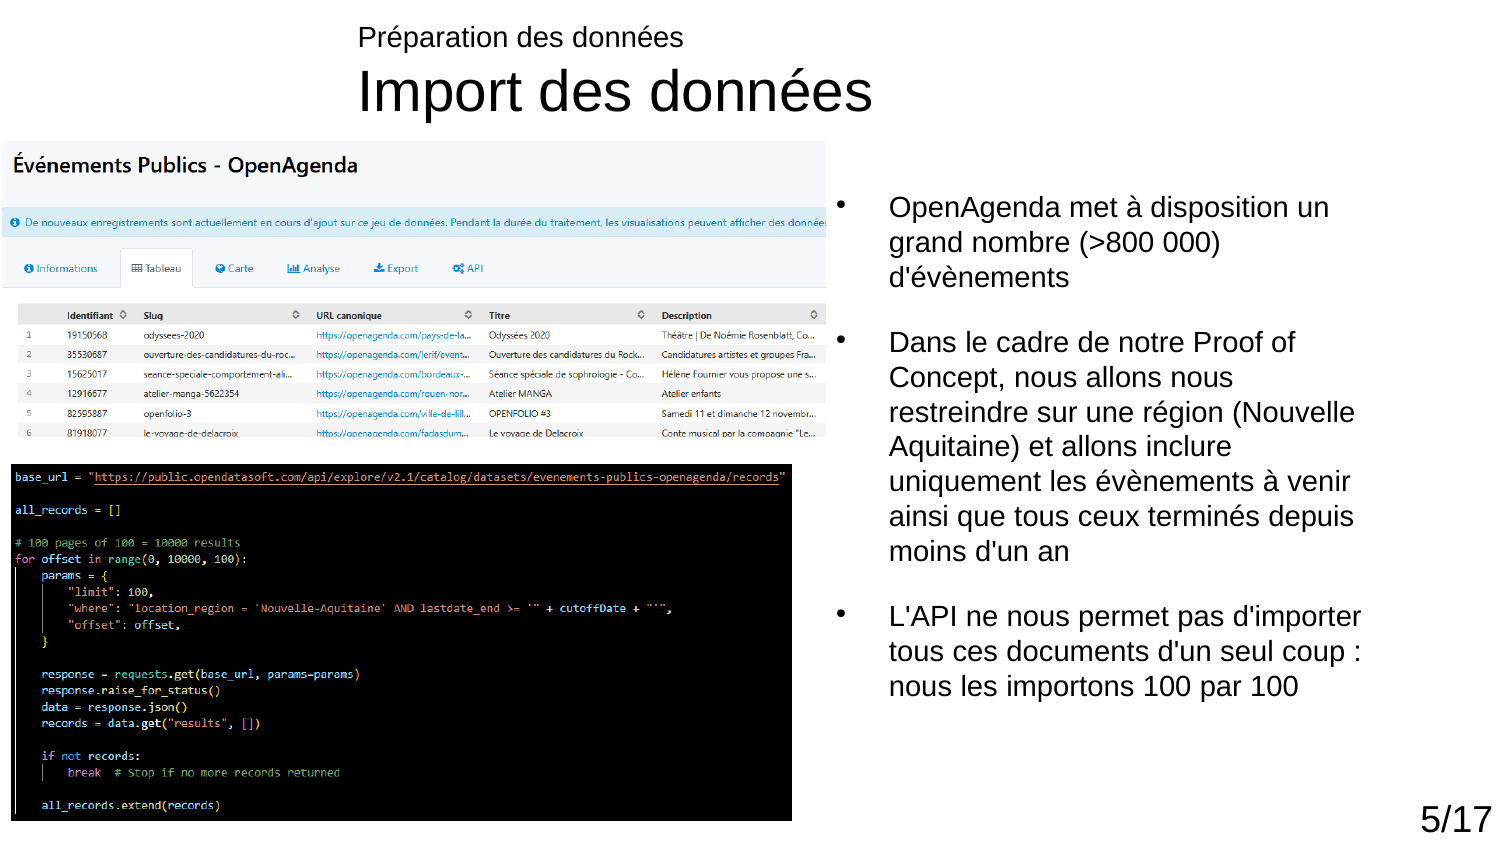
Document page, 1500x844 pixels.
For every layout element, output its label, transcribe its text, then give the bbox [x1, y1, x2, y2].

picture [2, 141, 826, 438]
picture [11, 464, 792, 821]
title Préparation des données Import des données [342, 3, 1498, 154]
text_box 5/17 [1405, 791, 1500, 844]
list OpenAgenda met à disposition un grand nombre (>800 000) d'évènements Dans le cadre de notre Proof of Concept, nous allons nous restreindre sur une région (Nouvelle Aquitaine) et allons inclure uniquement les évènements à venir ainsi que tous ceux terminés depuis moins d'un an L'API ne nous permet pas d'importer tous ces documents d'un seul coup : nous les importons 100 par 100 [803, 173, 1380, 735]
